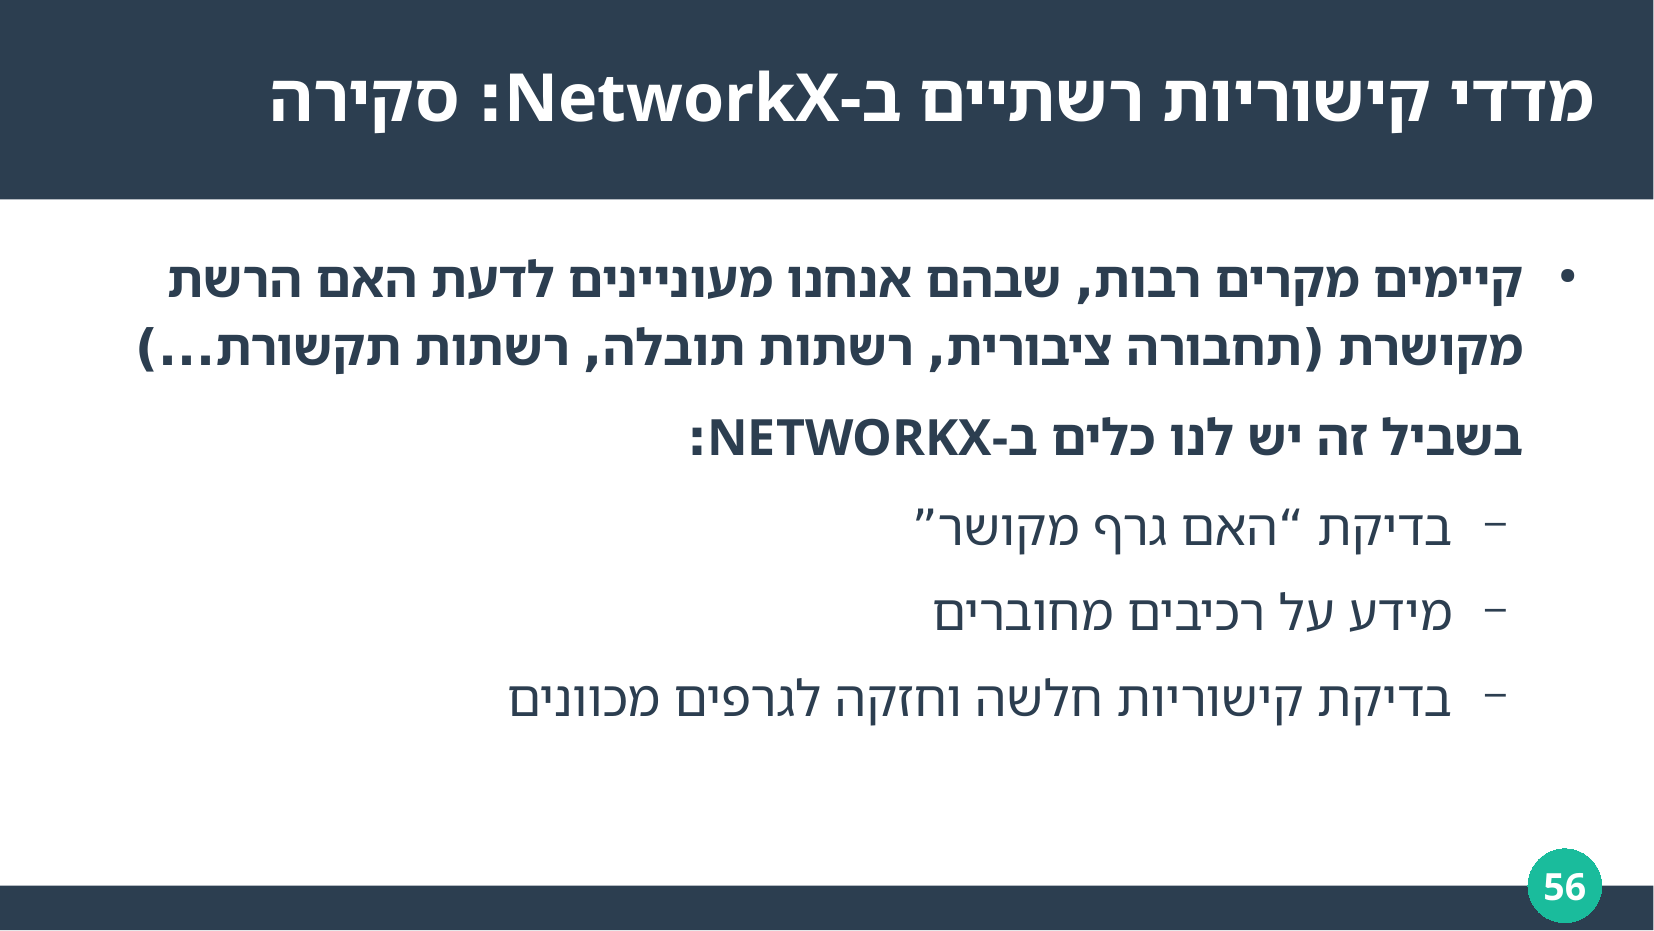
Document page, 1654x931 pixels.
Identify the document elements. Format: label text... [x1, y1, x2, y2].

list קיימים מקרים רבות, שבהם אנחנו מעוניינים לדעת האם הרשת מקושרת (תחבורה ציבורית, רשתות תובלה, רשתות תקשורת...) בשביל זה יש לנו כלים ב-NETWORKX: בדיקת “האם גרף מקושר” מידע על רכיבים מחוברים בדיקת קישוריות חלשה וחזקה לגרפים מכוונים [58, 243, 1595, 864]
title מדדי קישוריות רשתיים ב-NetworkX: סקירה [58, 36, 1595, 155]
